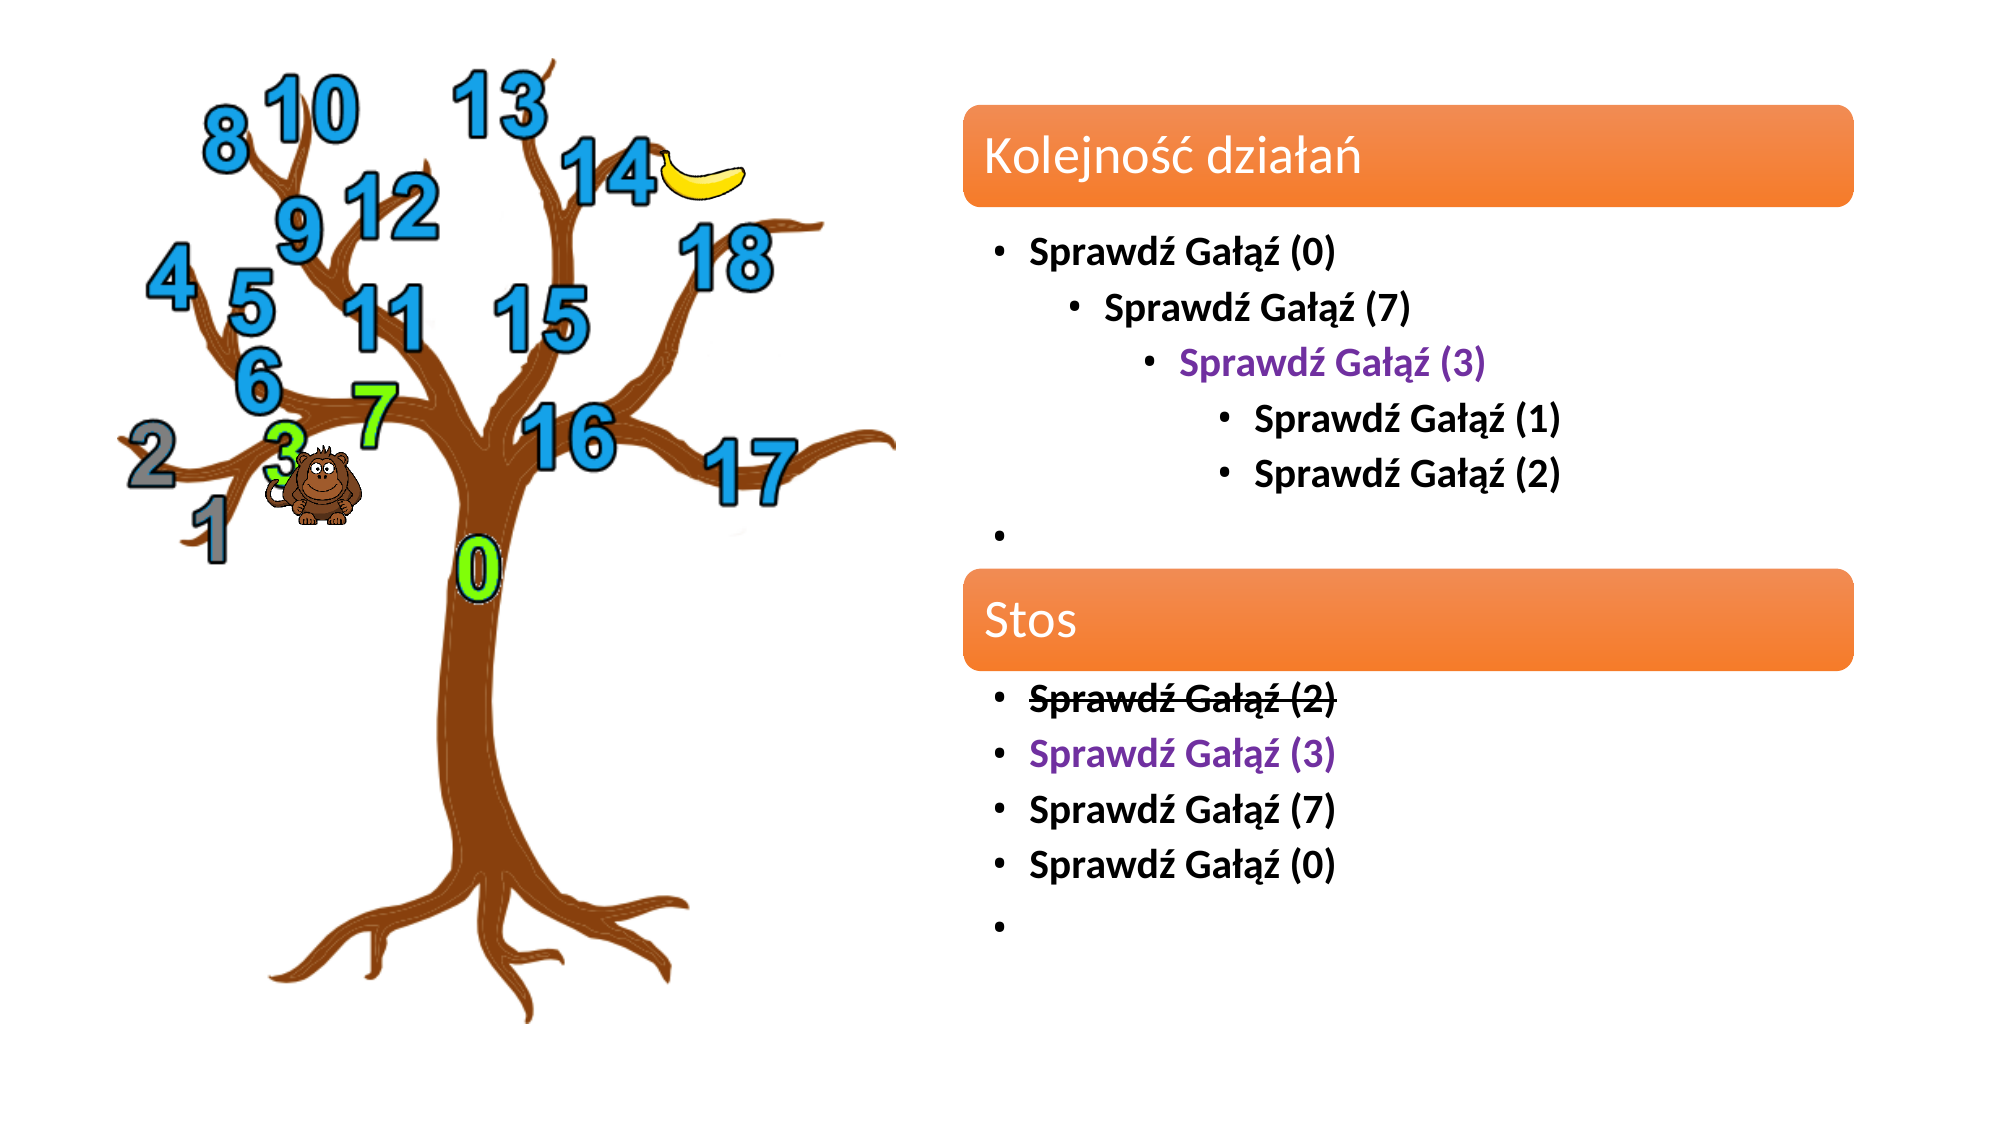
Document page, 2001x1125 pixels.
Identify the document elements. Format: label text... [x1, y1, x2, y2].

text_box Sprawdź Gałąź (2) Sprawdź Gałąź (3) Sprawdź Gałąź (7) Sprawdź Gałąź (0) [963, 671, 1854, 954]
text_box Kolejność działań [963, 104, 1854, 208]
text_box Sprawdź Gałąź (0) Sprawdź Gałąź (7) Sprawdź Gałąź (3) Sprawdź Gałąź (1) Sprawdź Gałąź (2) [963, 224, 1854, 569]
picture [117, 58, 896, 1024]
text_box Stos [963, 568, 1854, 671]
